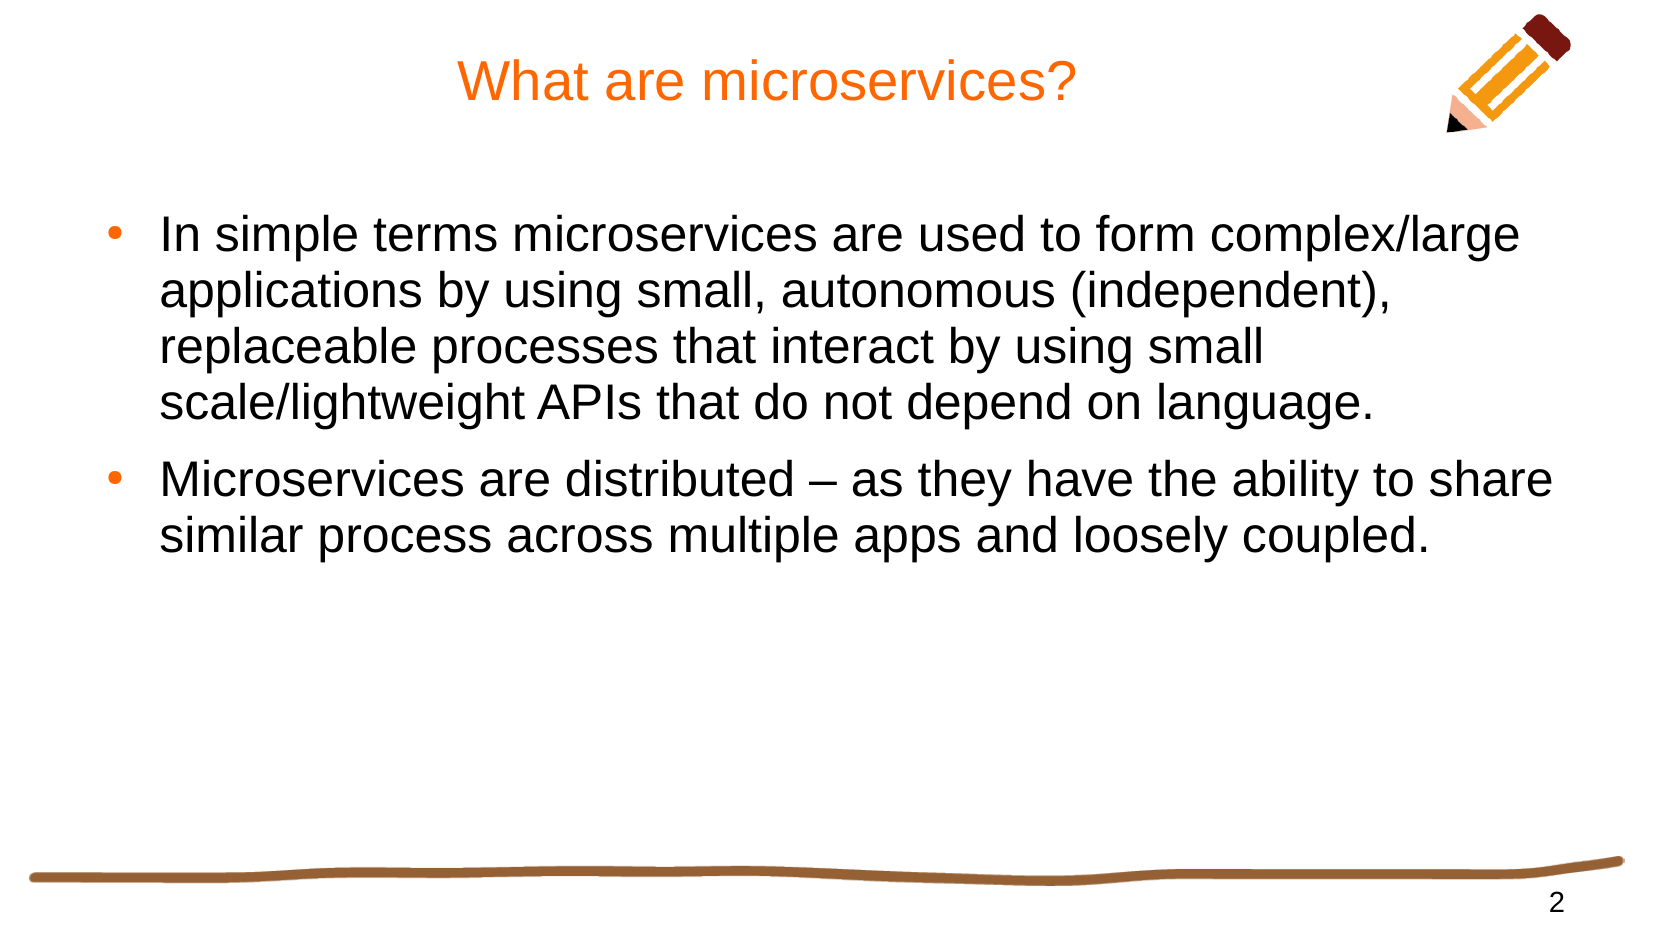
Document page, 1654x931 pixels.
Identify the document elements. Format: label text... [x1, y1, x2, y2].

picture [29, 856, 1625, 886]
list In simple terms microservices are used to form complex/large applications by using small, autonomous (independent), replaceable processes that interact by using small scale/lightweight APIs that do not depend on language. Microservices are distributed – as they have the ability to share similar process across multiple apps and loosely coupled. [88, 206, 1613, 857]
title What are microservices? [88, 29, 1447, 133]
picture [1446, 14, 1571, 133]
